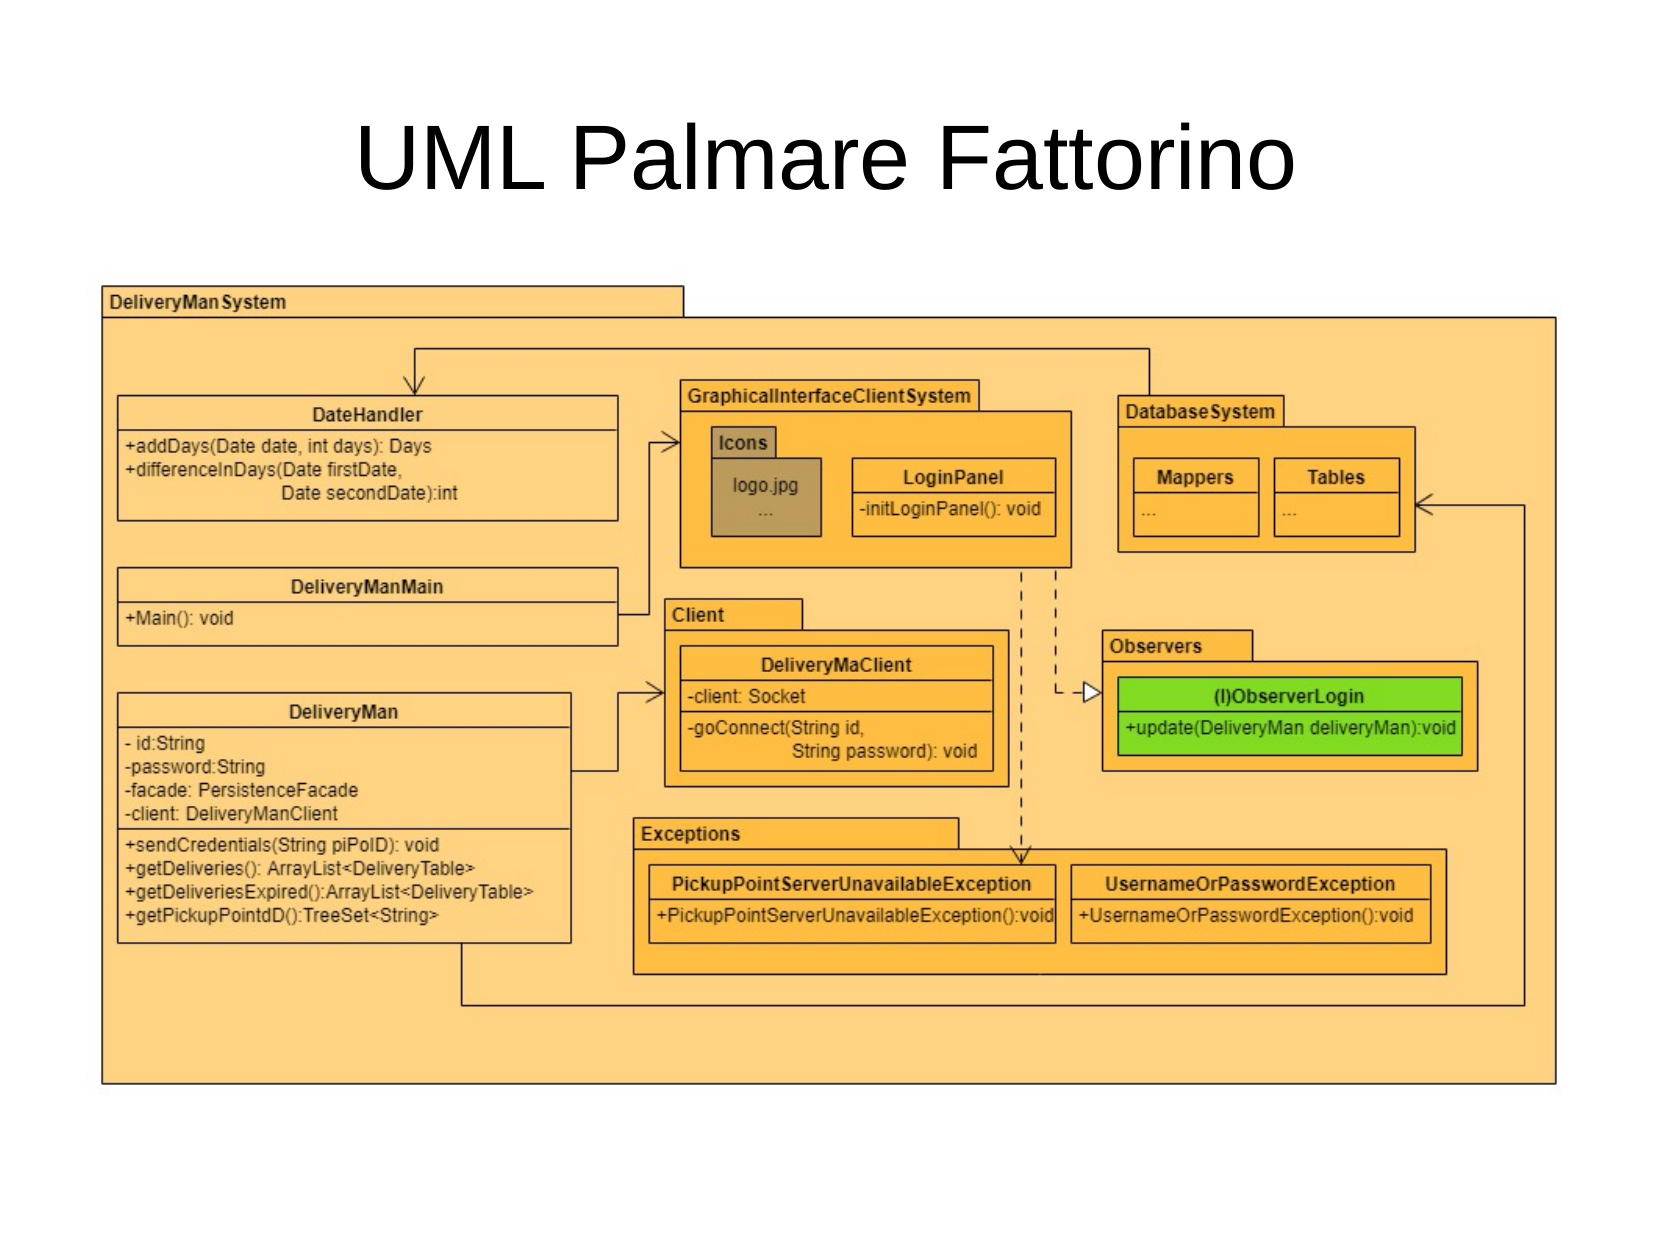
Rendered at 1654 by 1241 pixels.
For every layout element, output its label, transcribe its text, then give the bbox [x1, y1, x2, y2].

picture [86, 270, 1571, 1100]
title UML Palmare Fattorino [82, 49, 1571, 257]
